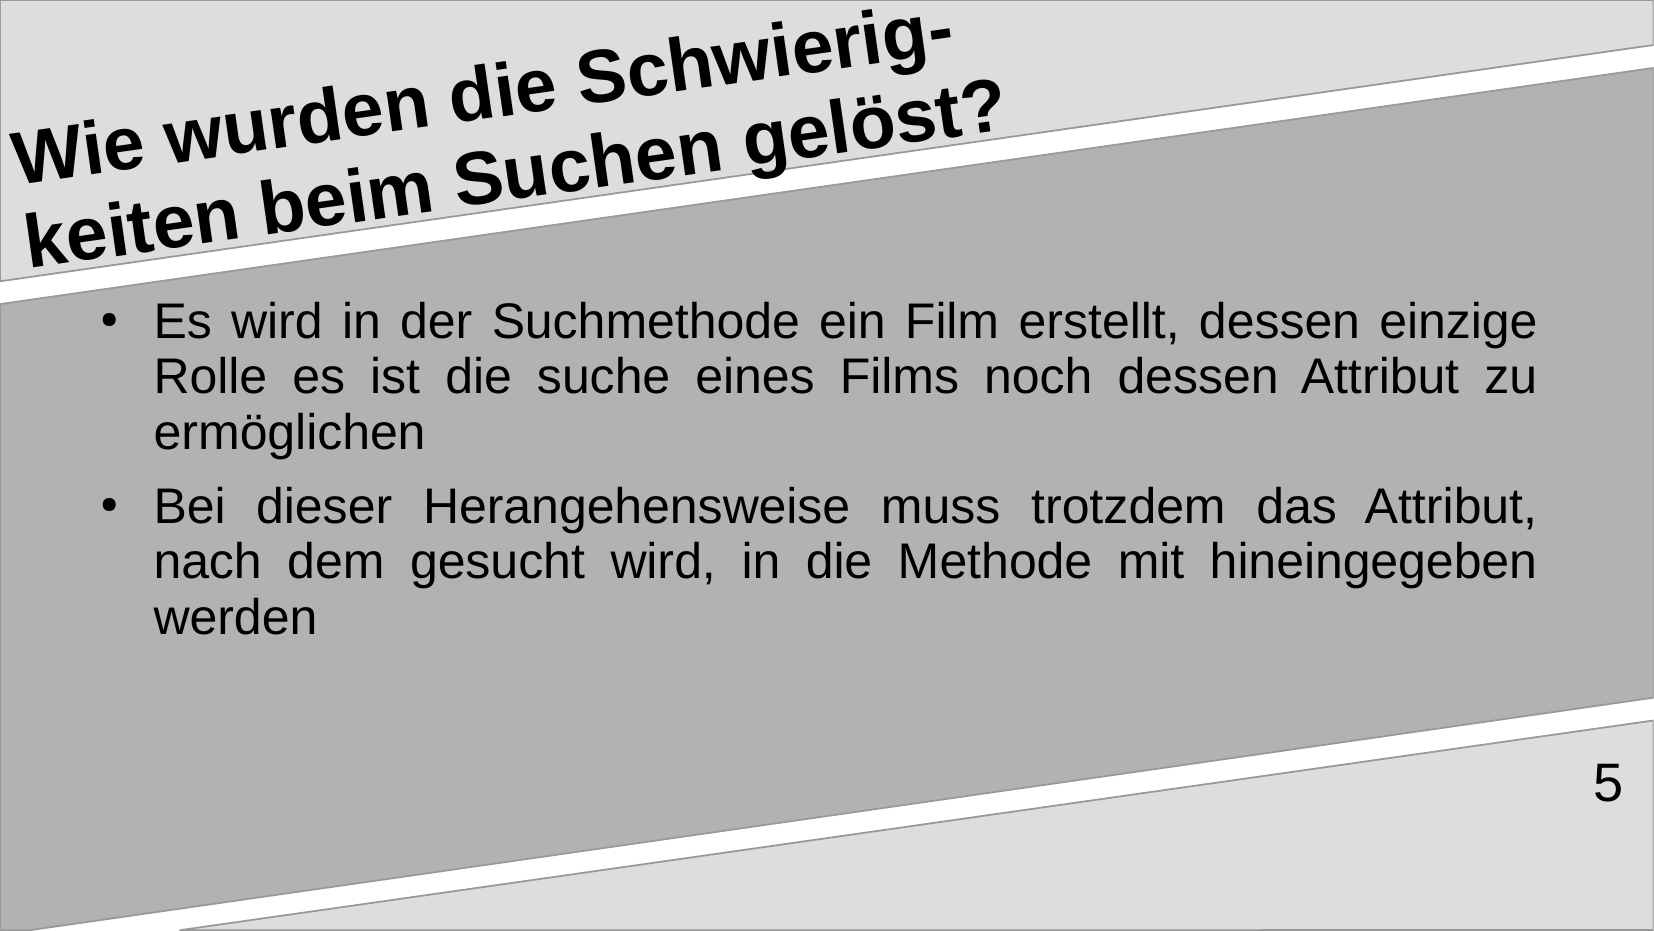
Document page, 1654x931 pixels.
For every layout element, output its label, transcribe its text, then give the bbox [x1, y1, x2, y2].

title Wie wurden die Schwierig- keiten beim Suchen gelöst? [7, 0, 1493, 285]
list Es wird in der Suchmethode ein Film erstellt, dessen einzige Rolle es ist die suche eines Films noch dessen Attribut zu ermöglichen Bei dieser Herangehensweise muss trotzdem das Attribut, nach dem gesucht wird, in die Methode mit hineingegeben werden [82, 292, 1538, 833]
